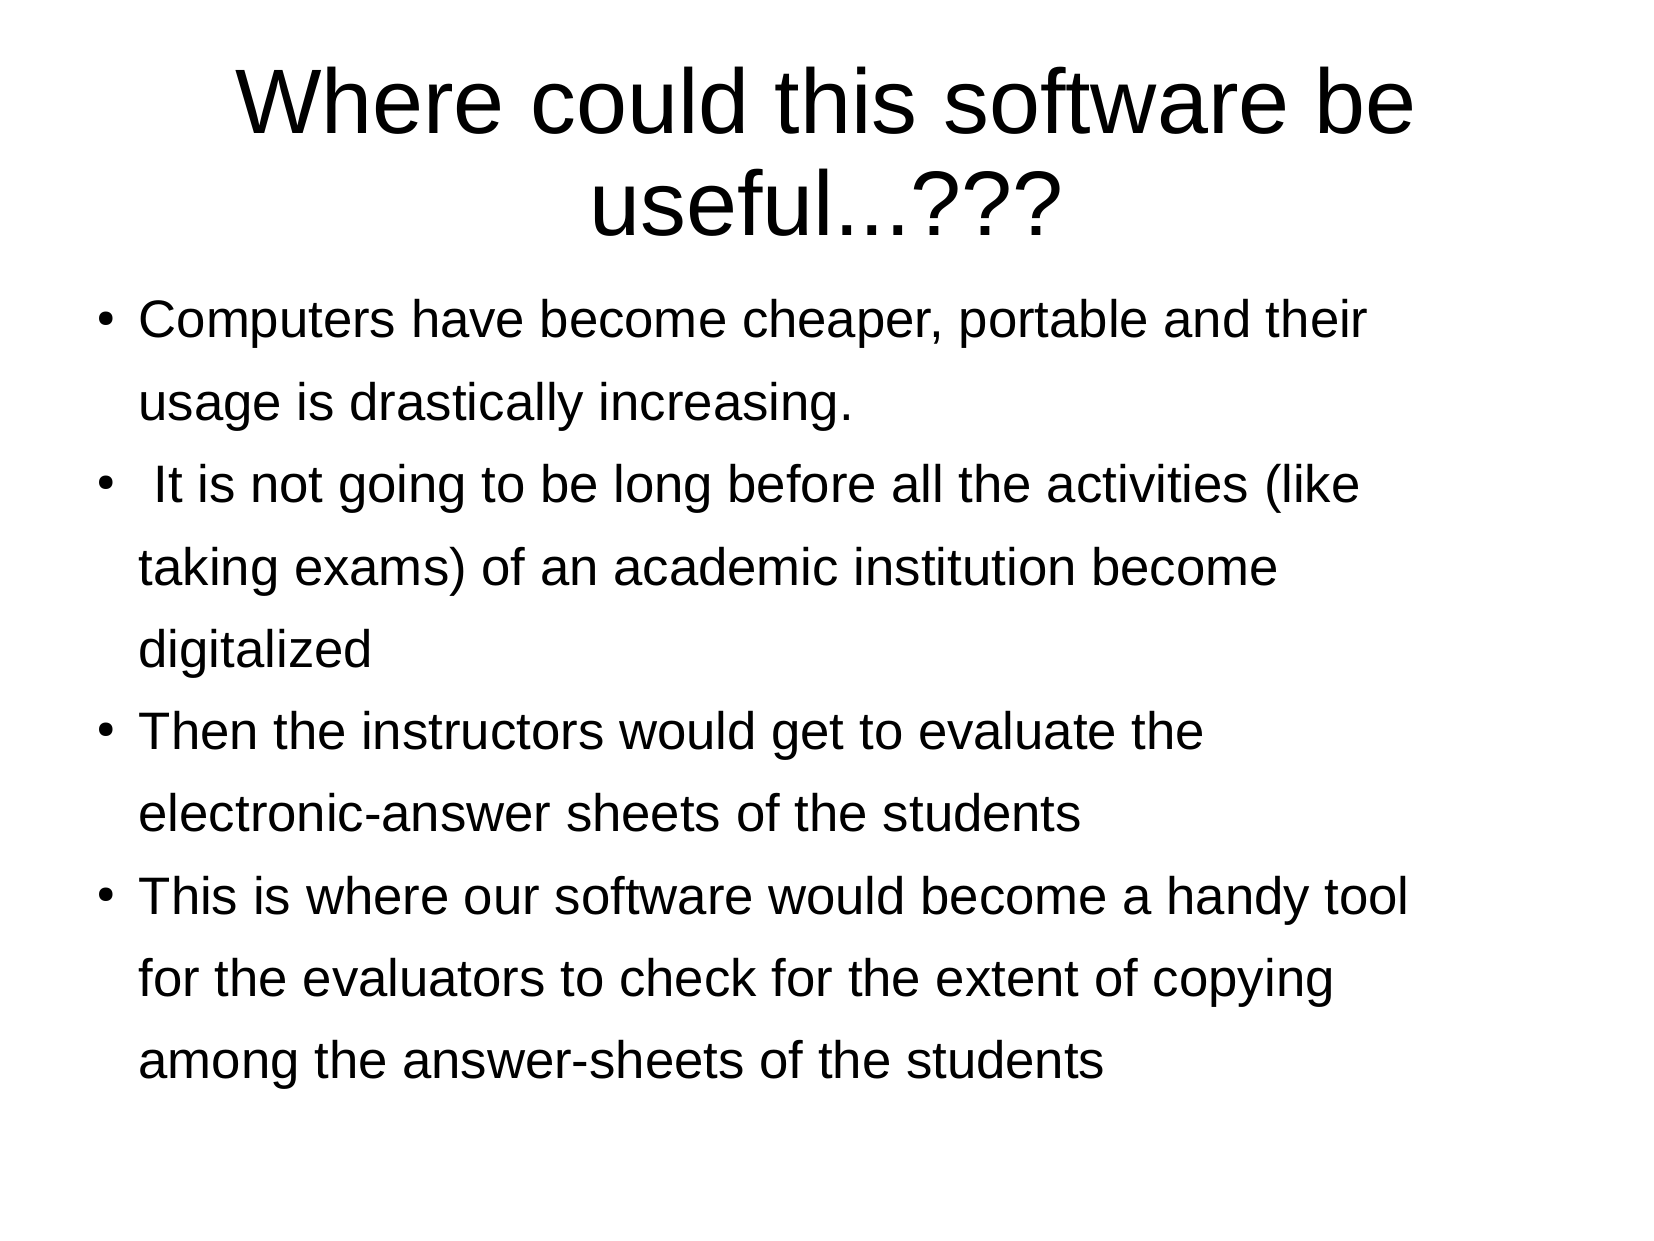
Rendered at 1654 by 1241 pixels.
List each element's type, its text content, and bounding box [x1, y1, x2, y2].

title Where could this software be useful...??? [82, 49, 1571, 257]
list Computers have become cheaper, portable and their usage is drastically increasing. It is not going to be long before all the activities (like taking exams) of an academic institution become digitalized Then the instructors would get to evaluate the electronic-answer sheets of the students This is where our software would become a handy tool for the evaluators to check for the extent of copying among the answer-sheets of the students [82, 290, 1571, 1109]
